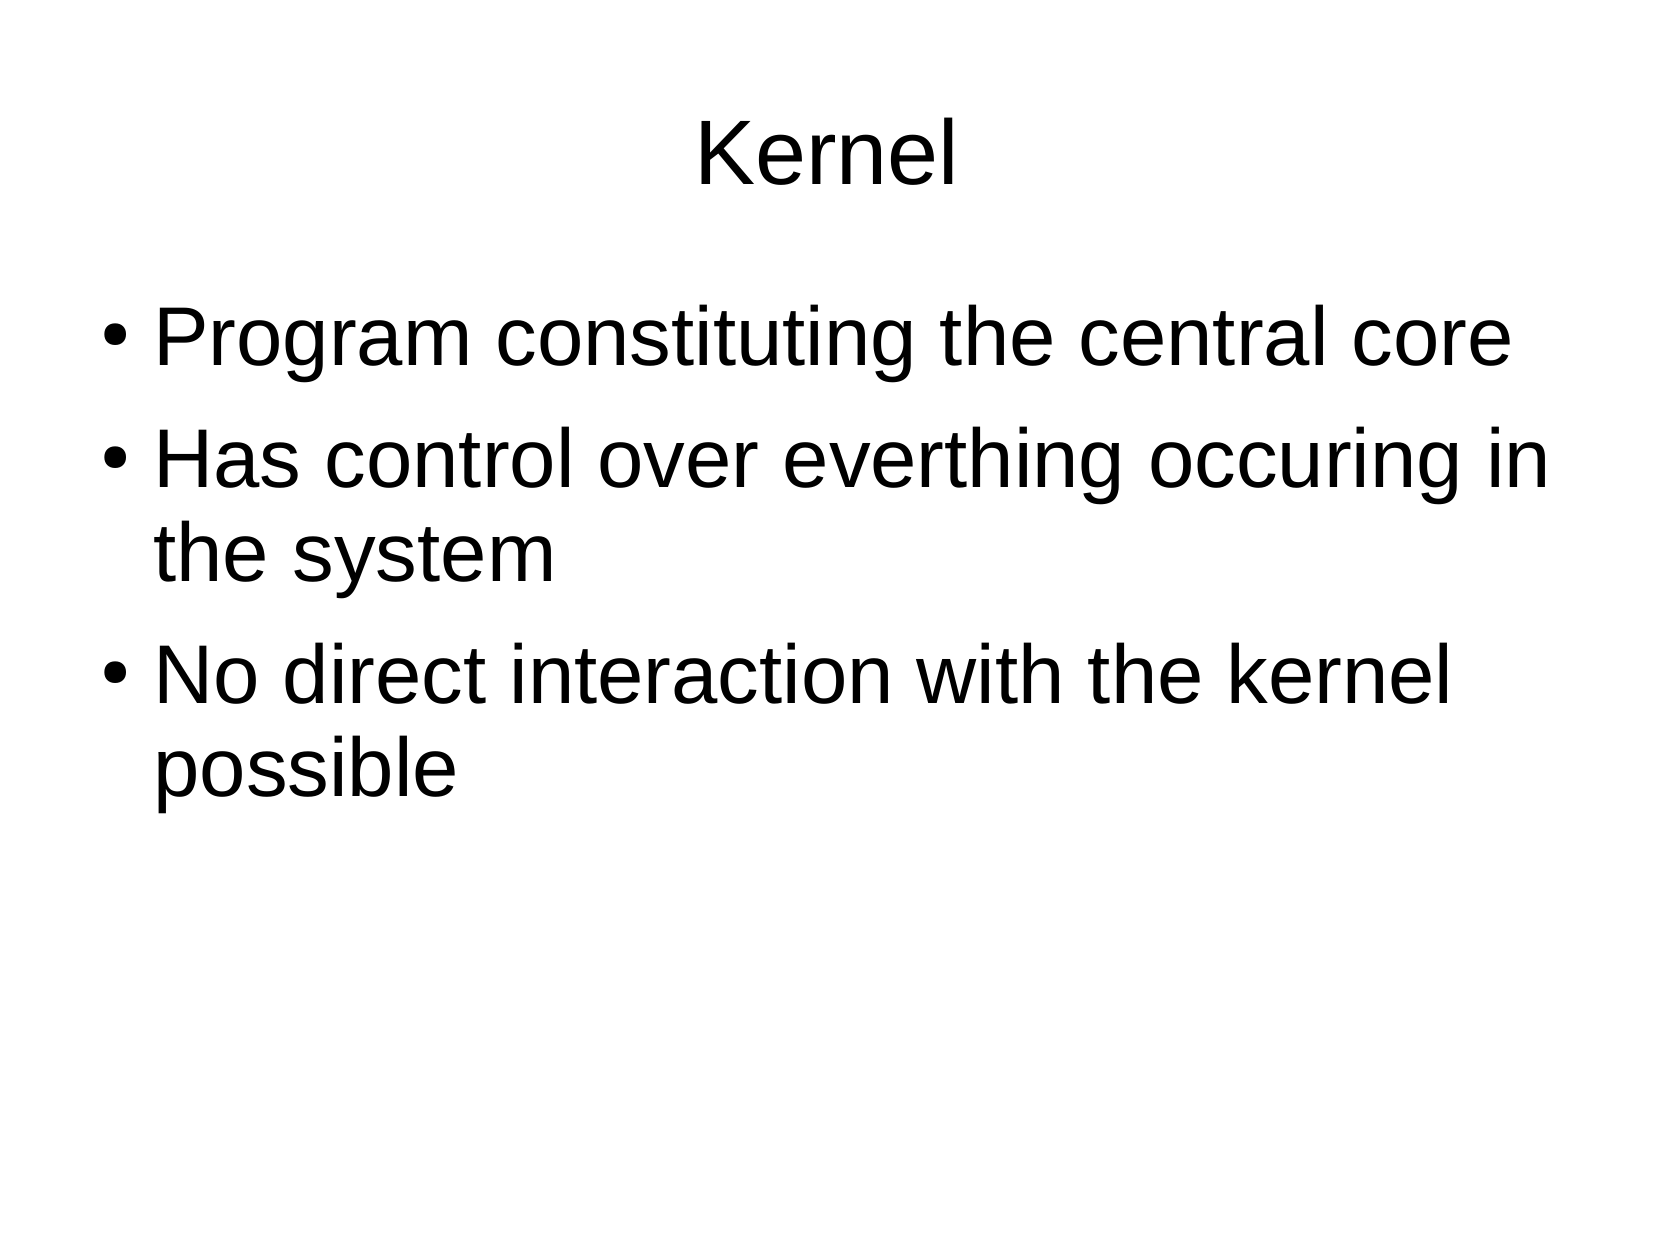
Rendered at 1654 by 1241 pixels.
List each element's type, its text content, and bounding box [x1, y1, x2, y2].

title Kernel [82, 49, 1571, 257]
list Program constituting the central core Has control over everthing occuring in the system No direct interaction with the kernel possible [82, 290, 1571, 1010]
